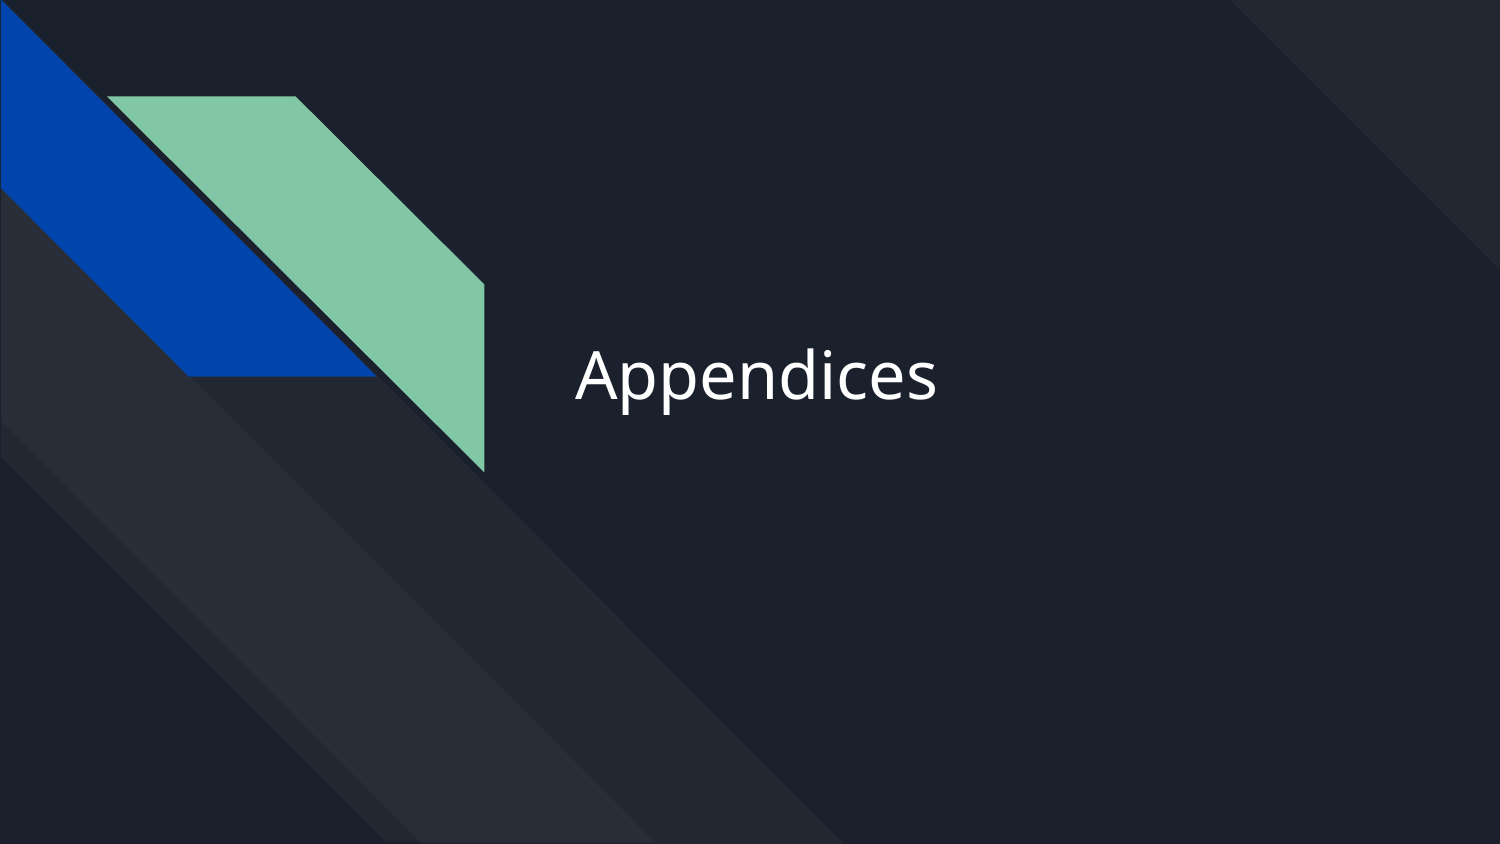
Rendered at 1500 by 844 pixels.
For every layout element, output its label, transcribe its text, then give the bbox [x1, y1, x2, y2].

title Appendices [560, 313, 1124, 460]
